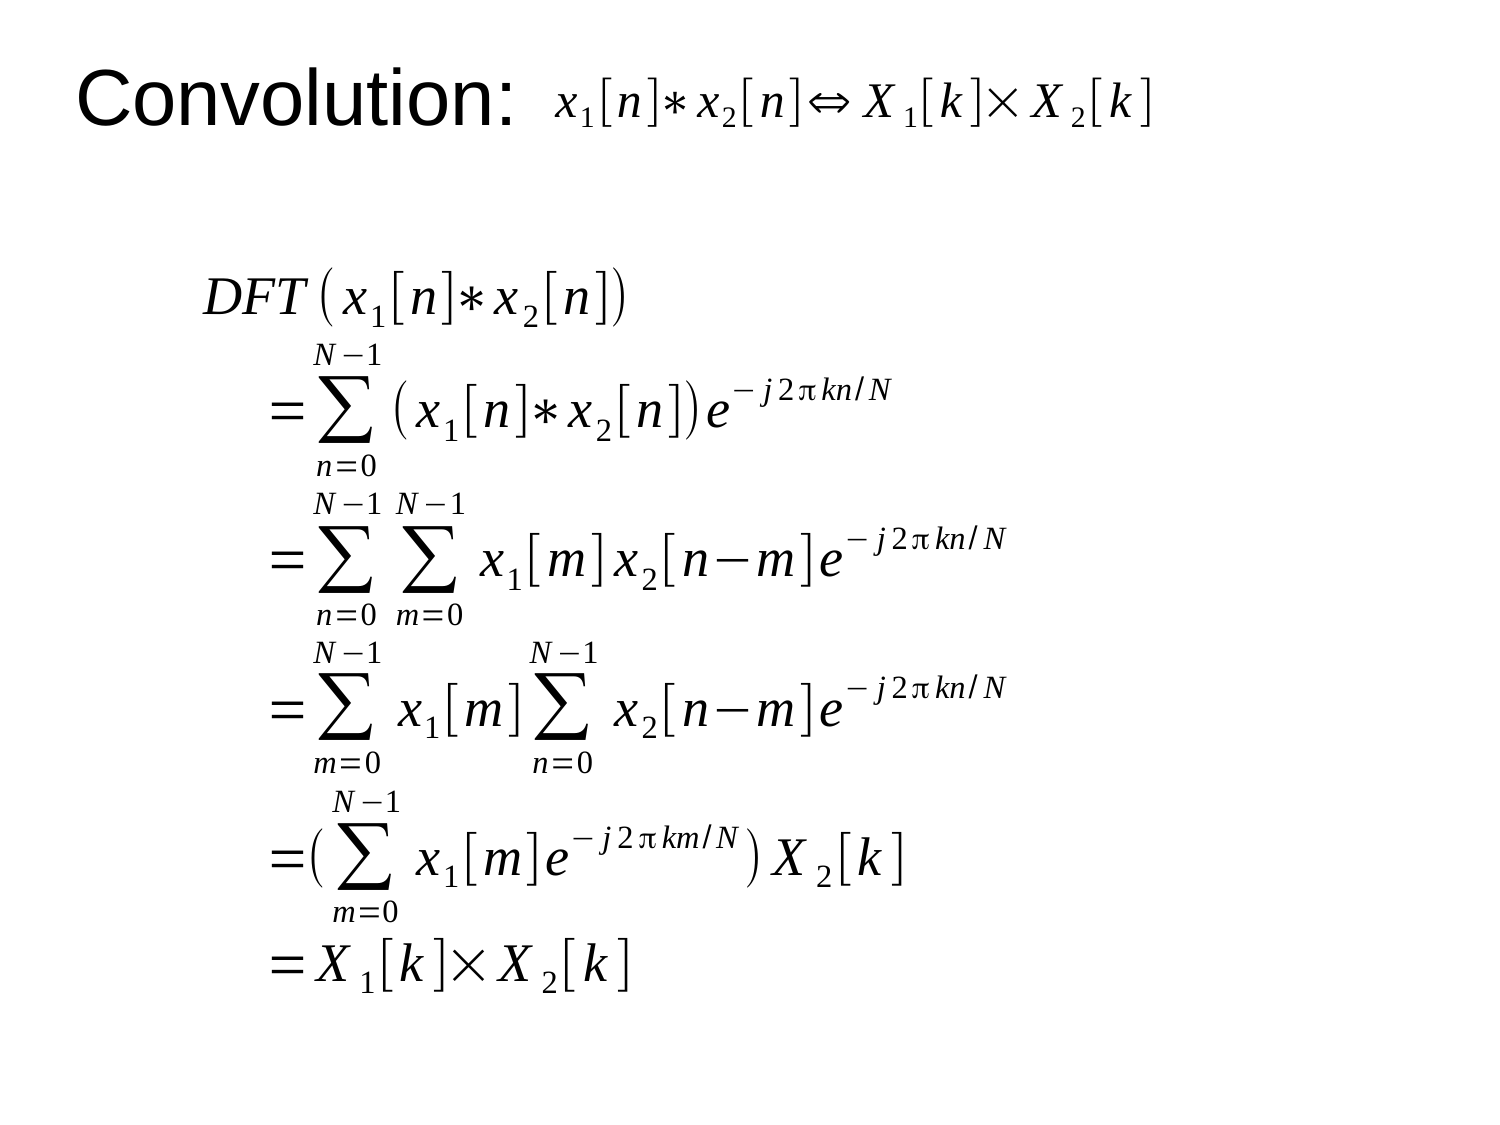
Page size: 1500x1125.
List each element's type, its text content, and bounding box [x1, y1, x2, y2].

chart [194, 264, 1016, 1064]
title Convolution: [75, 44, 1425, 150]
chart [545, 71, 1159, 135]
